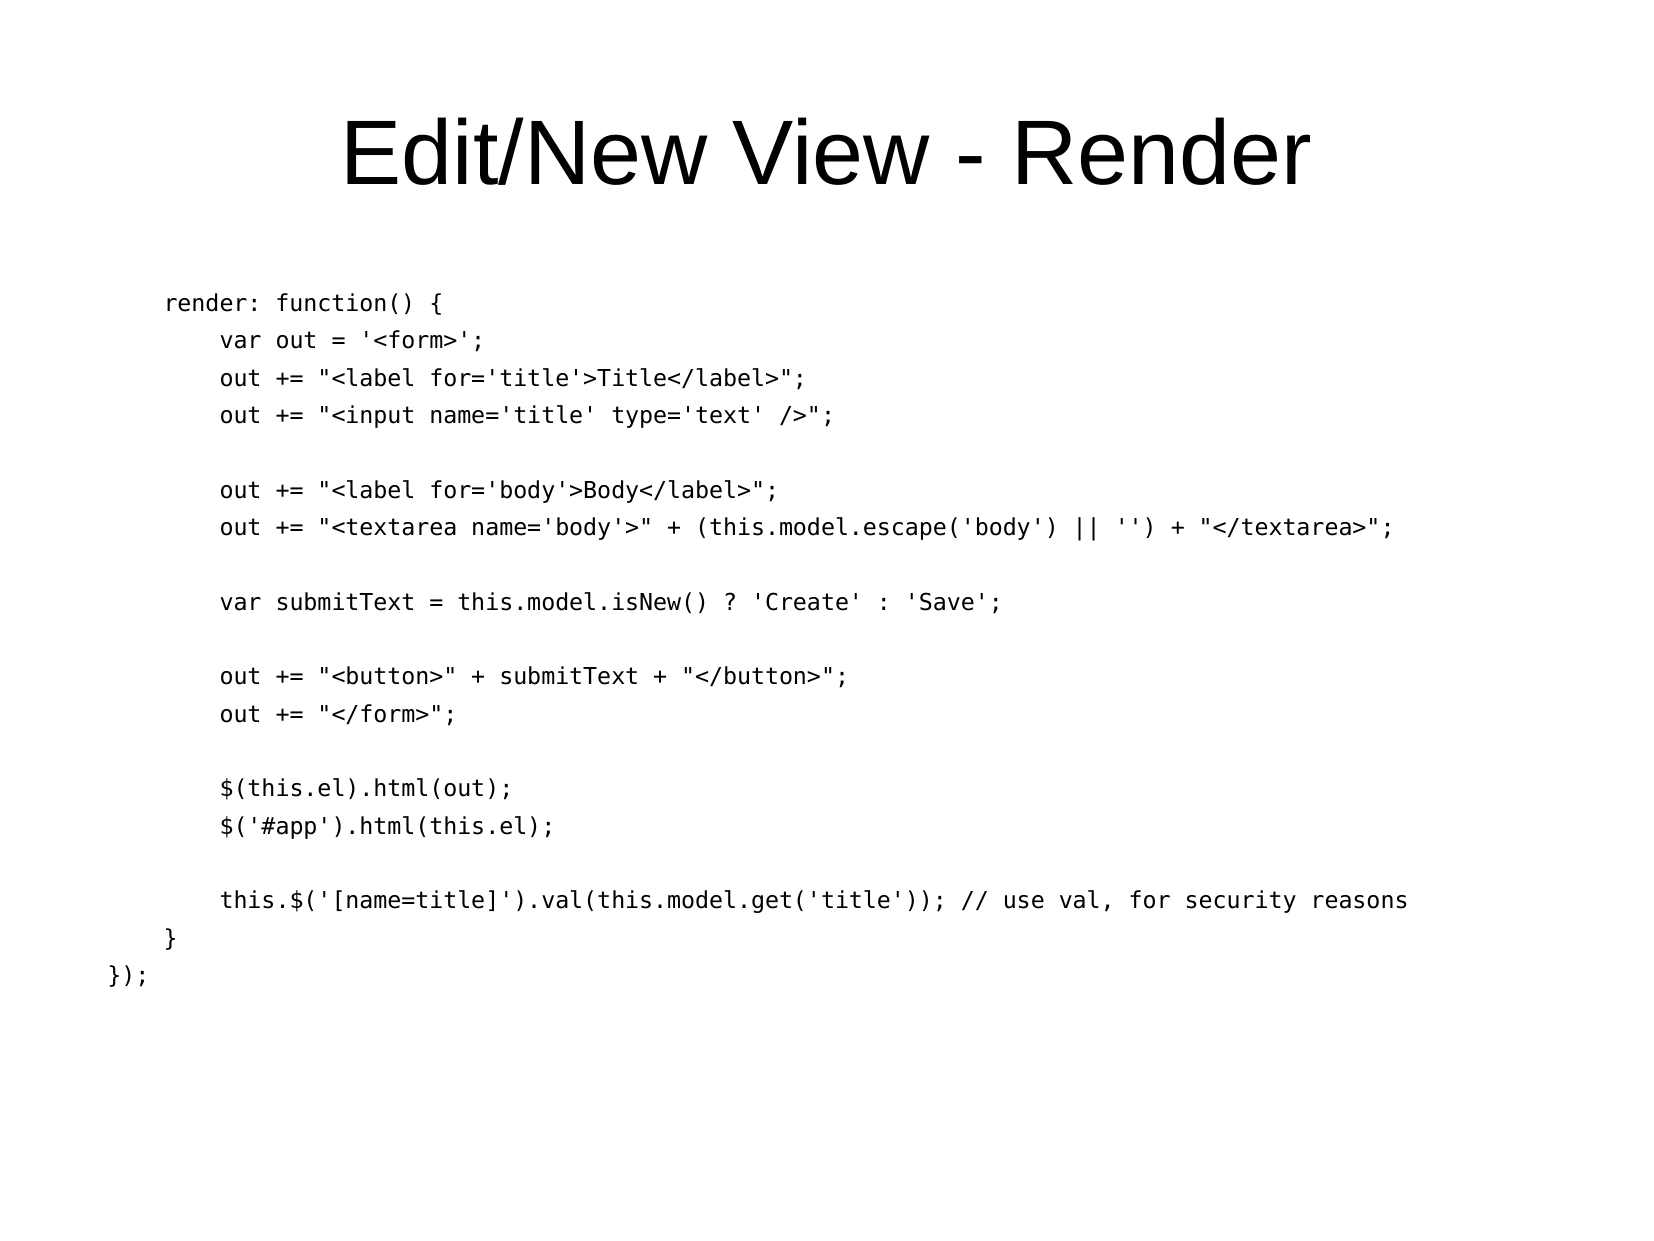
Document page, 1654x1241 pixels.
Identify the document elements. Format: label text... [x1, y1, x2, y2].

list render: function() { var out = '<form>'; out += "<label for='title'>Title</label>"; out += "<input name='title' type='text' />"; out += "<label for='body'>Body</label>"; out += "<textarea name='body'>" + (this.model.escape('body') || '') + "</textarea>"; var submitText = this.model.isNew() ? 'Create' : 'Save'; out += "<button>" + submitText + "</button>"; out += "</form>"; $(this.el).html(out); $('#app').html(this.el); this.$('[name=title]').val(this.model.get('title')); // use val, for security reasons } }); [82, 290, 1538, 1010]
title Edit/New View - Render [82, 49, 1571, 257]
